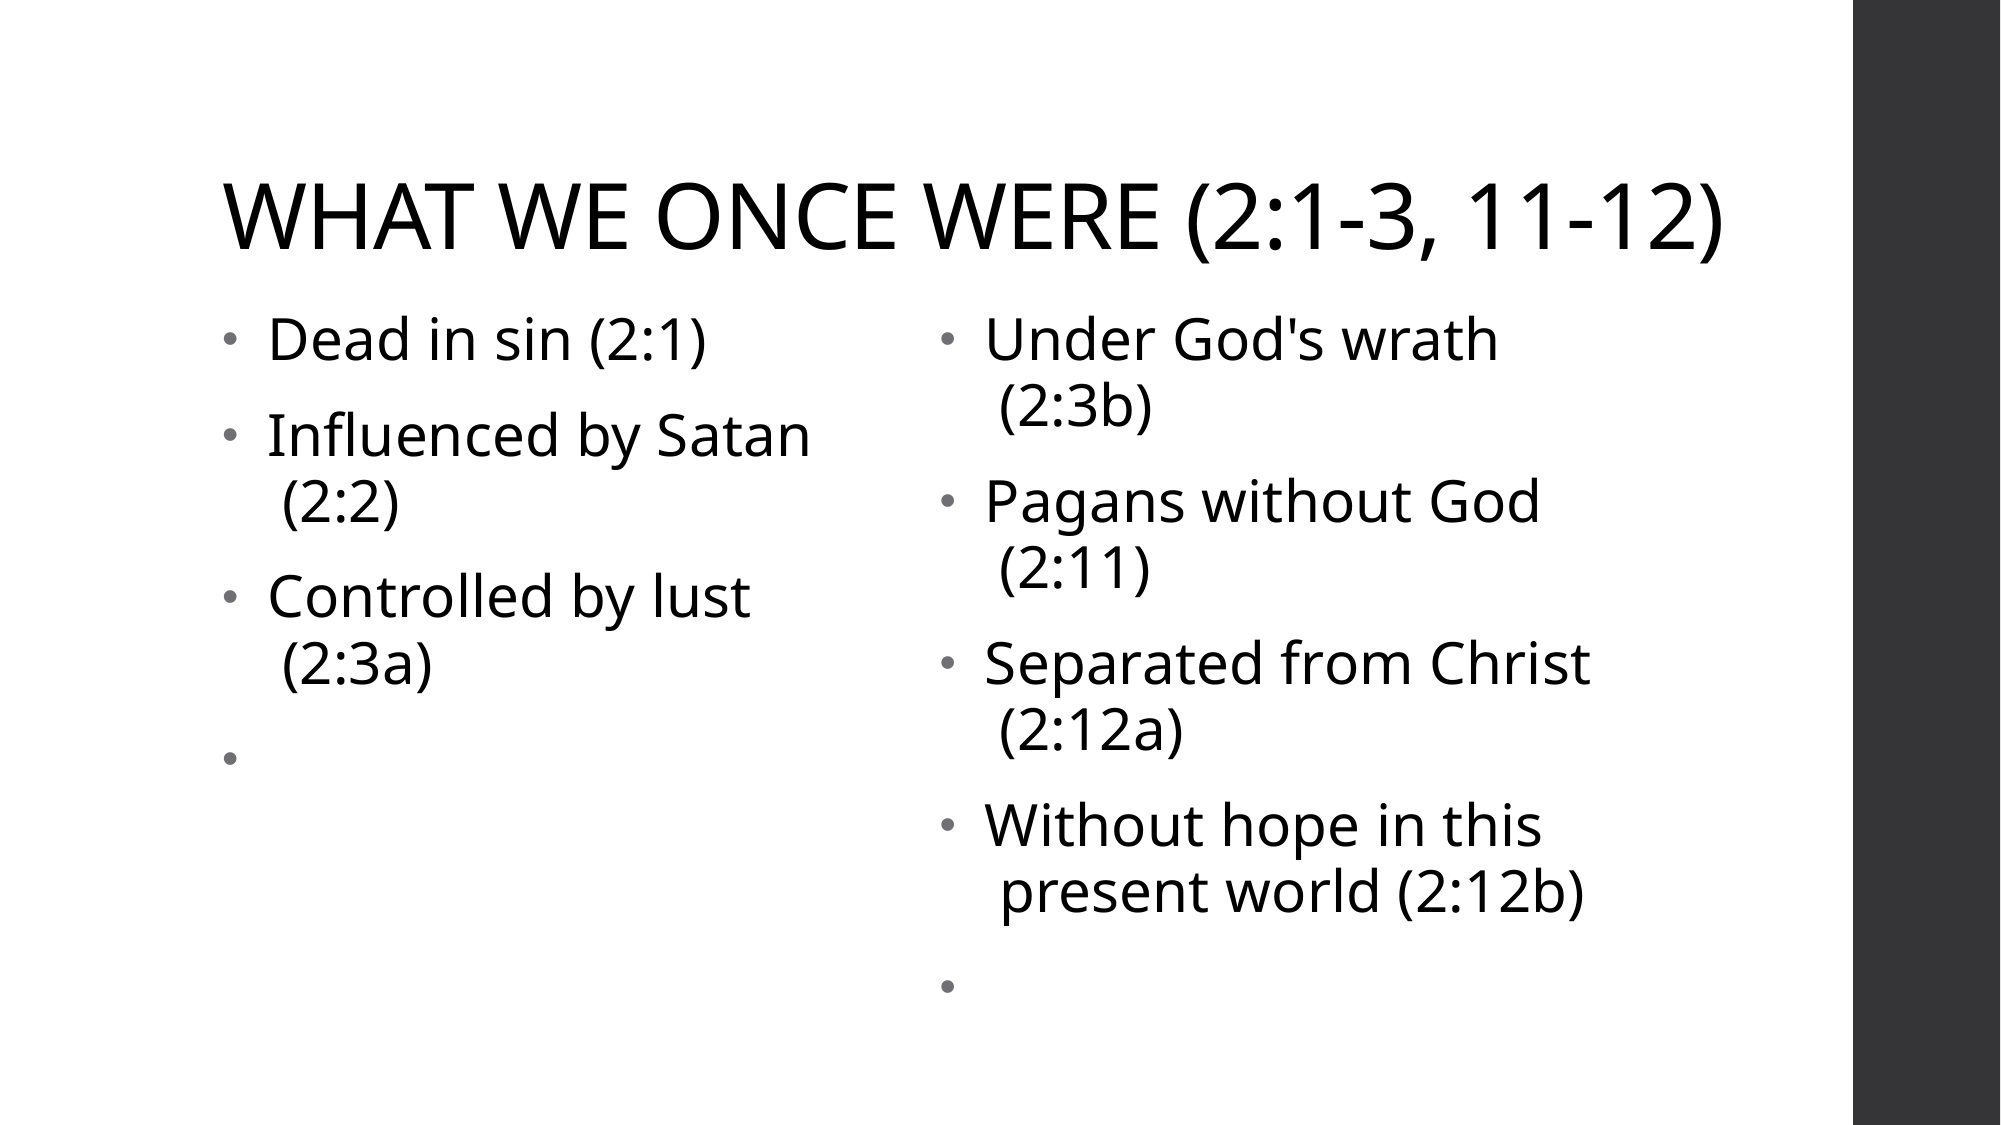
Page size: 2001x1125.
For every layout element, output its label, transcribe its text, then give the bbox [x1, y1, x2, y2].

title WHAT WE ONCE WERE (2:1-3, 11-12) [206, 60, 1797, 278]
list Under God's wrath (2:3b) Pagans without God (2:11) Separated from Christ (2:12a) Without hope in this present world (2:12b) [924, 299, 1617, 1014]
list Dead in sin (2:1) Influenced by Satan (2:2) Controlled by lust (2:3a) [207, 299, 900, 1014]
